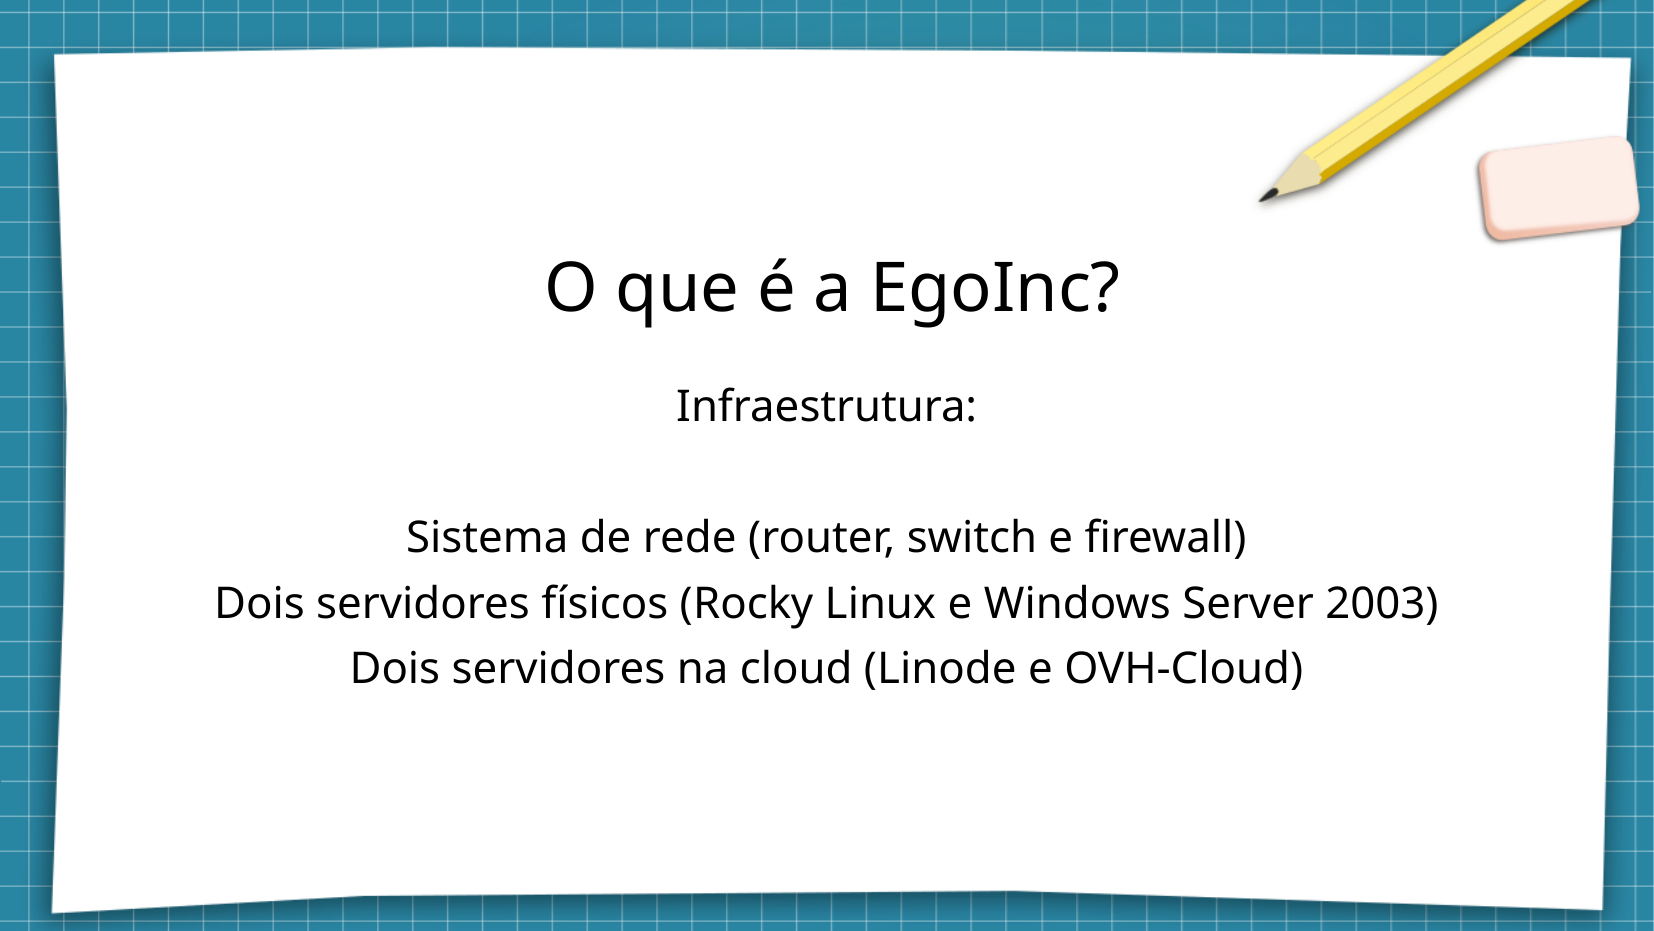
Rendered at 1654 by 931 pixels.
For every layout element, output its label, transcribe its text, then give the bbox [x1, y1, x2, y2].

text_box Infraestrutura: Sistema de rede (router, switch e firewall) Dois servidores físicos (Rocky Linux e Windows Server 2003) Dois servidores na cloud (Linode e OVH-Cloud) [88, 367, 1565, 886]
title O que é a EgoInc? [88, 206, 1577, 363]
picture [0, 0, 1654, 931]
